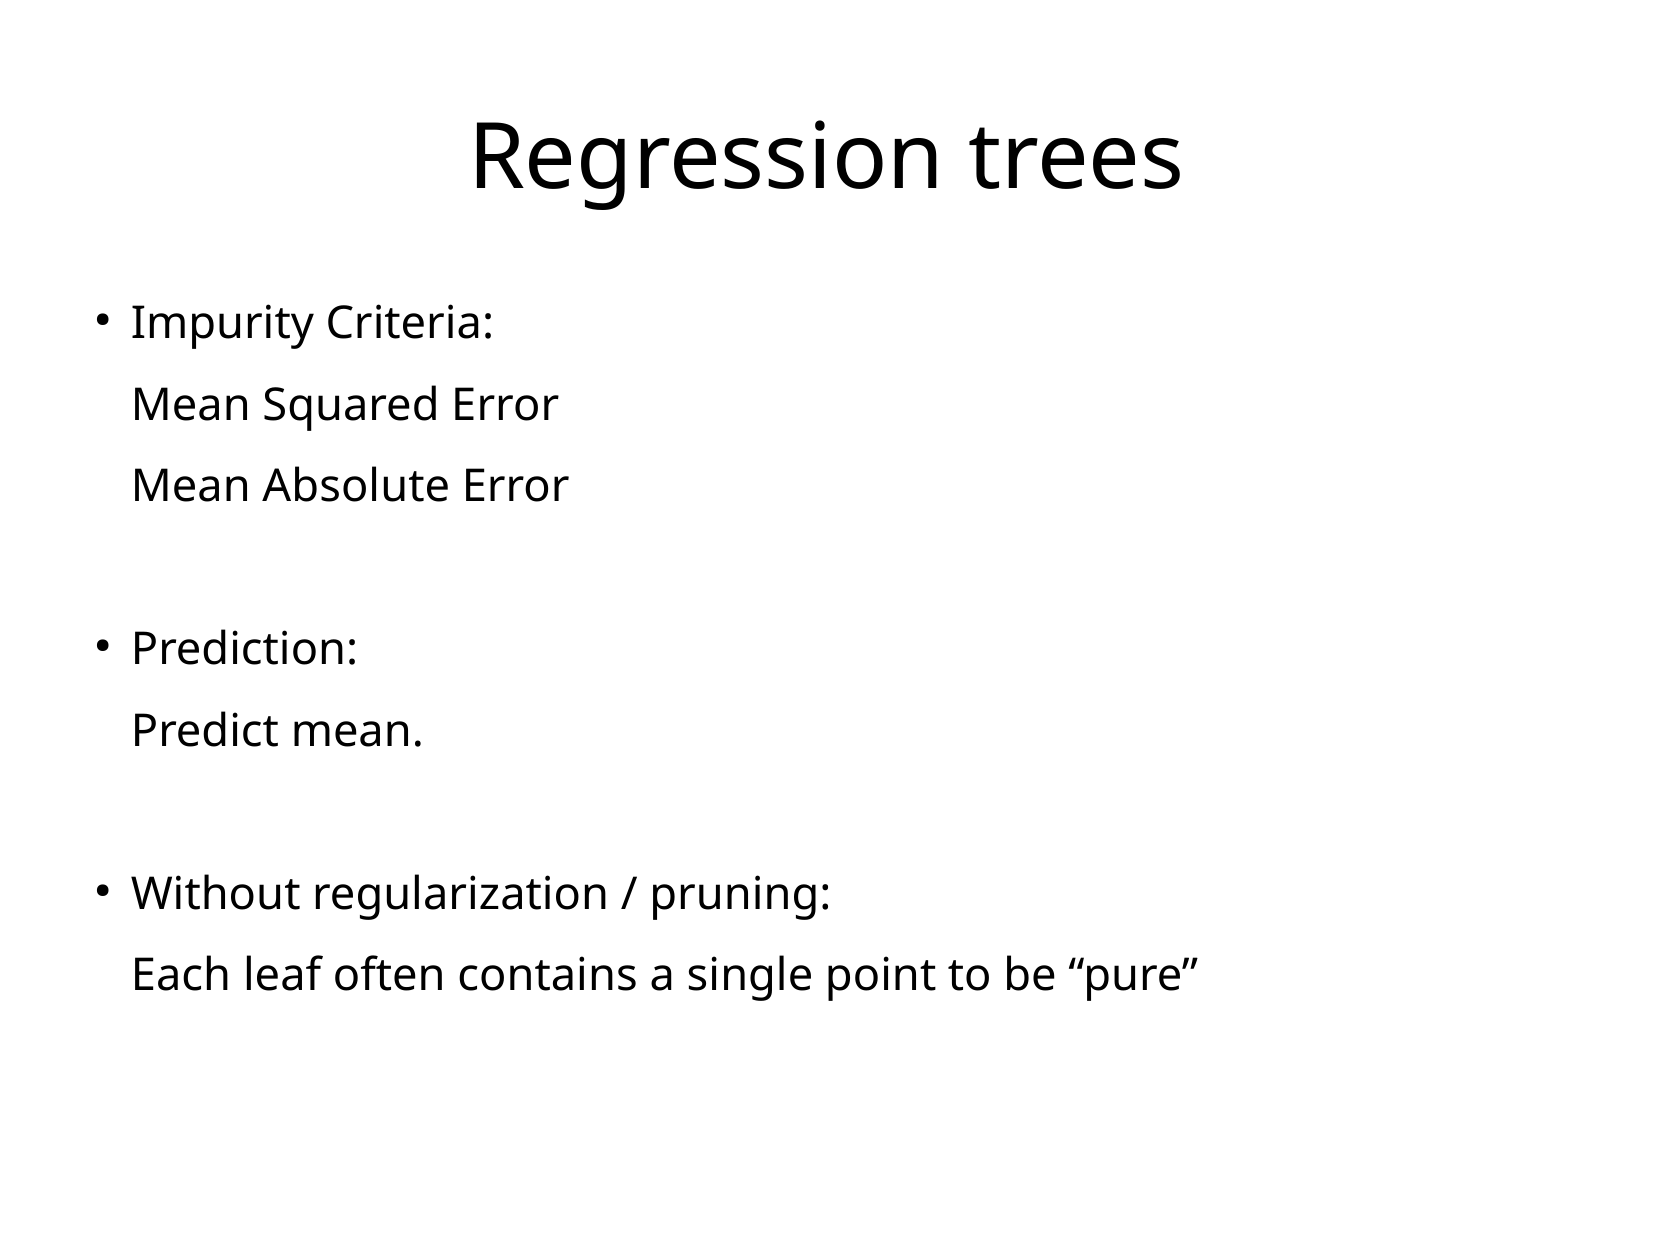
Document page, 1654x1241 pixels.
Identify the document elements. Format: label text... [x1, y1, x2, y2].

title Regression trees [82, 49, 1571, 257]
list Impurity Criteria: Mean Squared Error Mean Absolute Error Prediction: Predict mean. Without regularization / pruning: Each leaf often contains a single point to be “pure” [82, 290, 1571, 1010]
